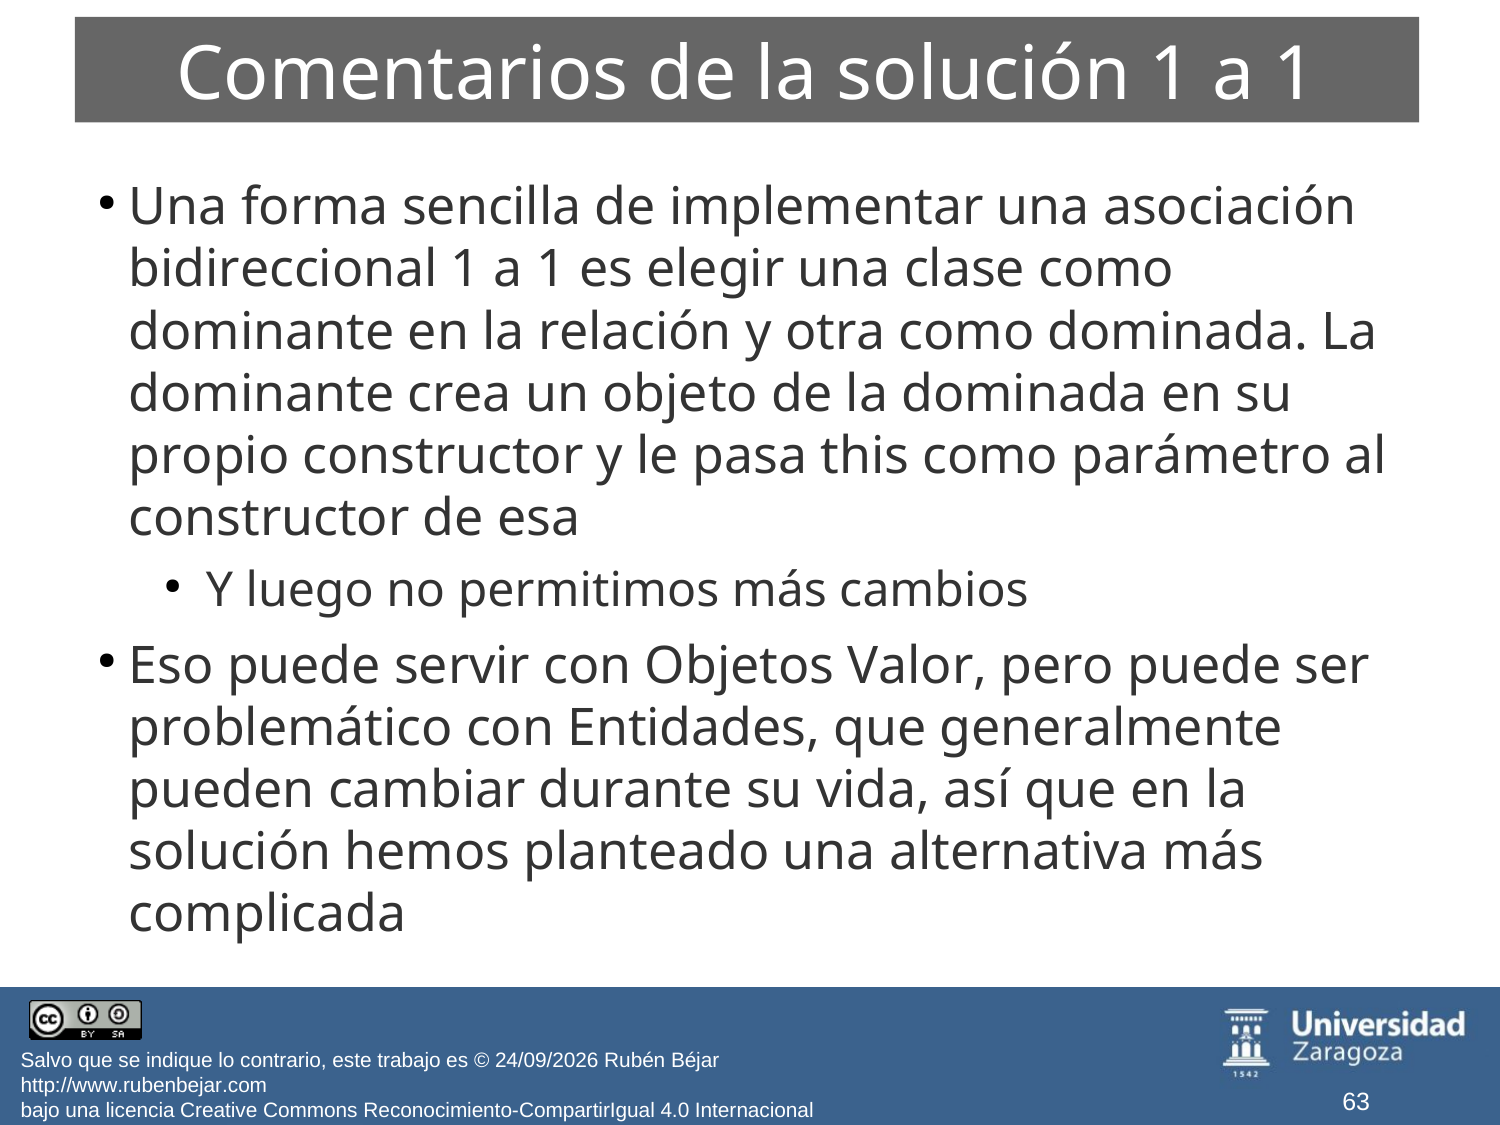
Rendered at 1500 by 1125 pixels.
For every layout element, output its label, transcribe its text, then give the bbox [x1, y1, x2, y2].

picture [0, 987, 1500, 1125]
title Comentarios de la solución 1 a 1 [74, 16, 1420, 123]
list Una forma sencilla de implementar una asociación bidireccional 1 a 1 es elegir una clase como dominante en la relación y otra como dominada. La dominante crea un objeto de la dominada en su propio constructor y le pasa this como parámetro al constructor de esa Y luego no permitimos más cambios Eso puede servir con Objetos Valor, pero puede ser problemático con Entidades, que generalmente pueden cambiar durante su vida, así que en la solución hemos planteado una alternativa más complicada [82, 165, 1418, 957]
